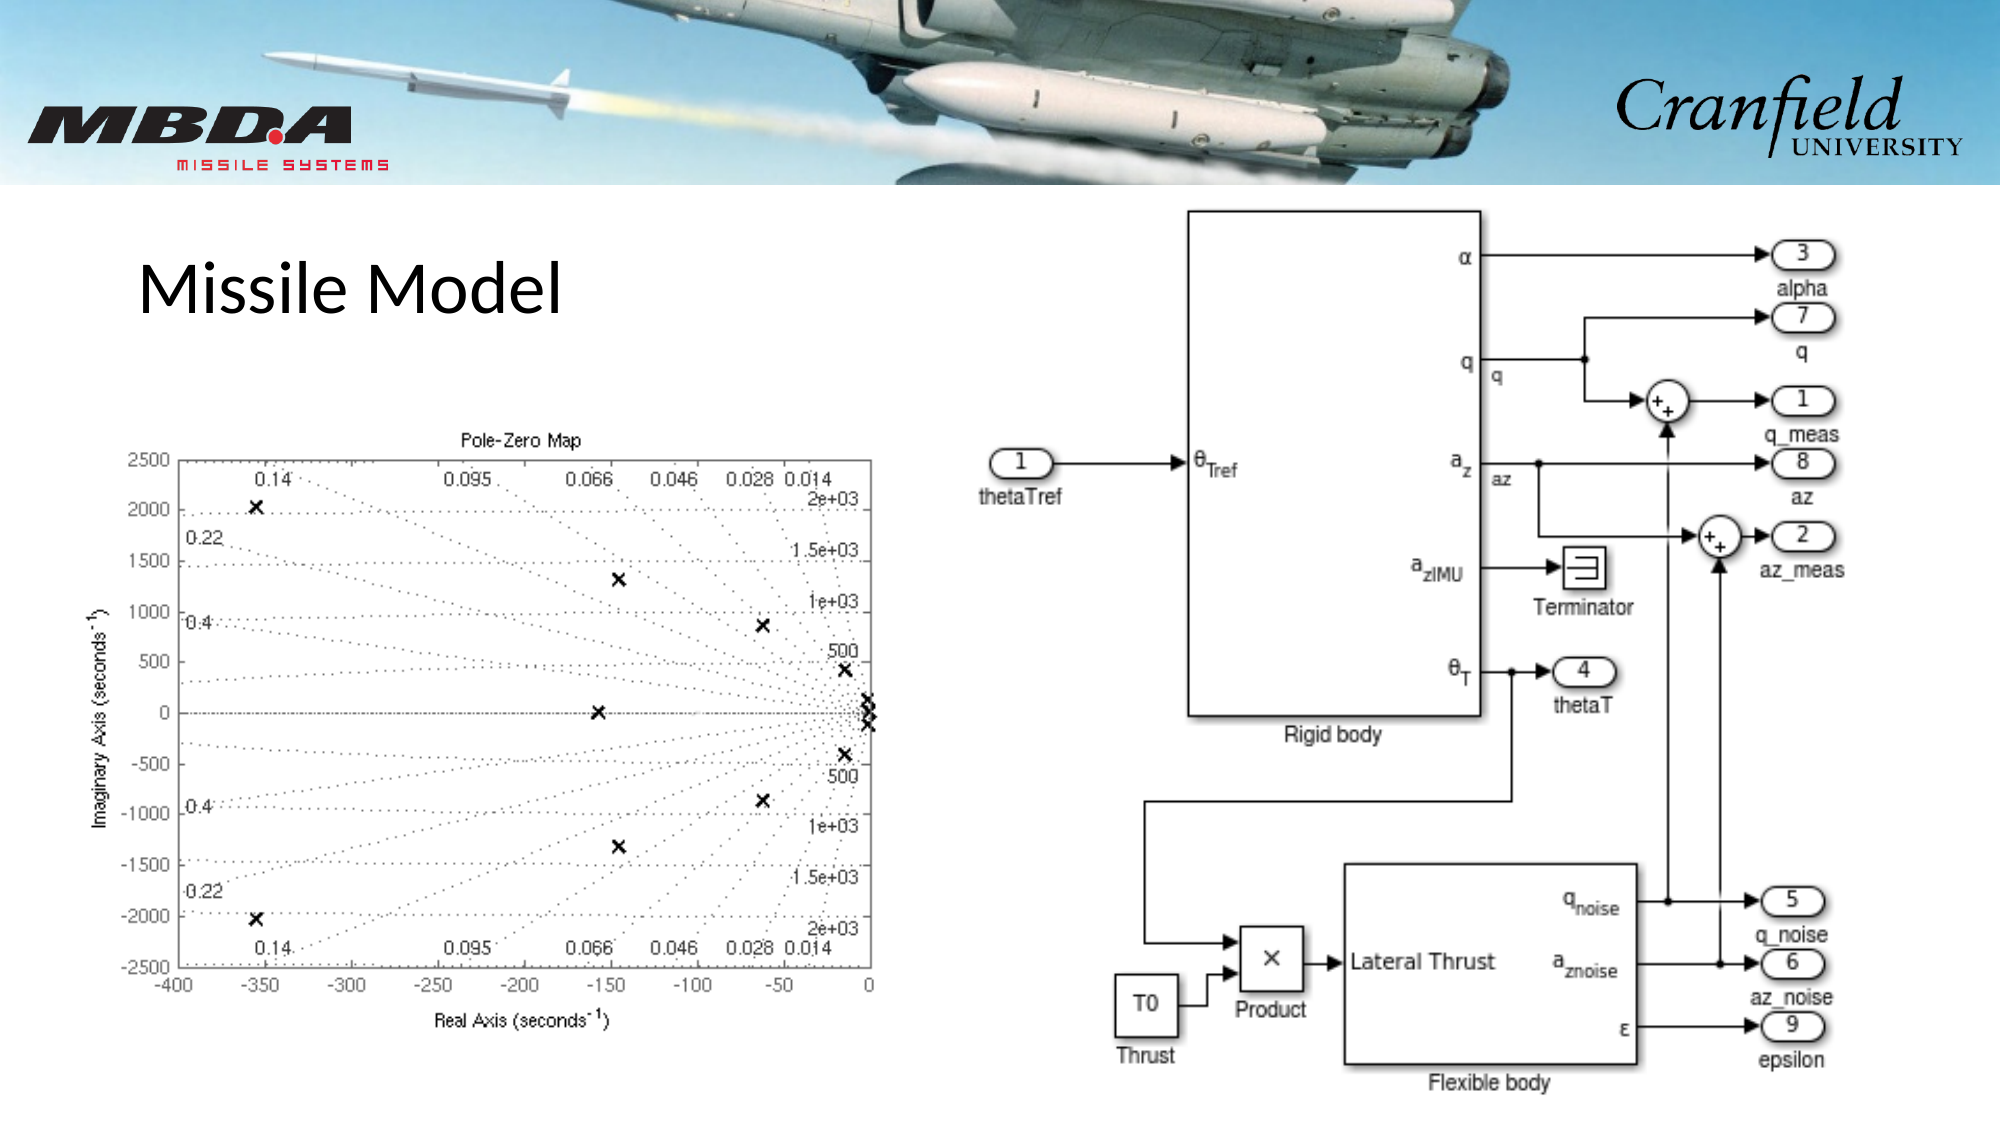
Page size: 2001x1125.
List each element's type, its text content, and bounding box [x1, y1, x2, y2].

picture [0, 0, 2000, 185]
picture [37, 188, 1922, 1125]
title Missile Model [137, 214, 921, 375]
